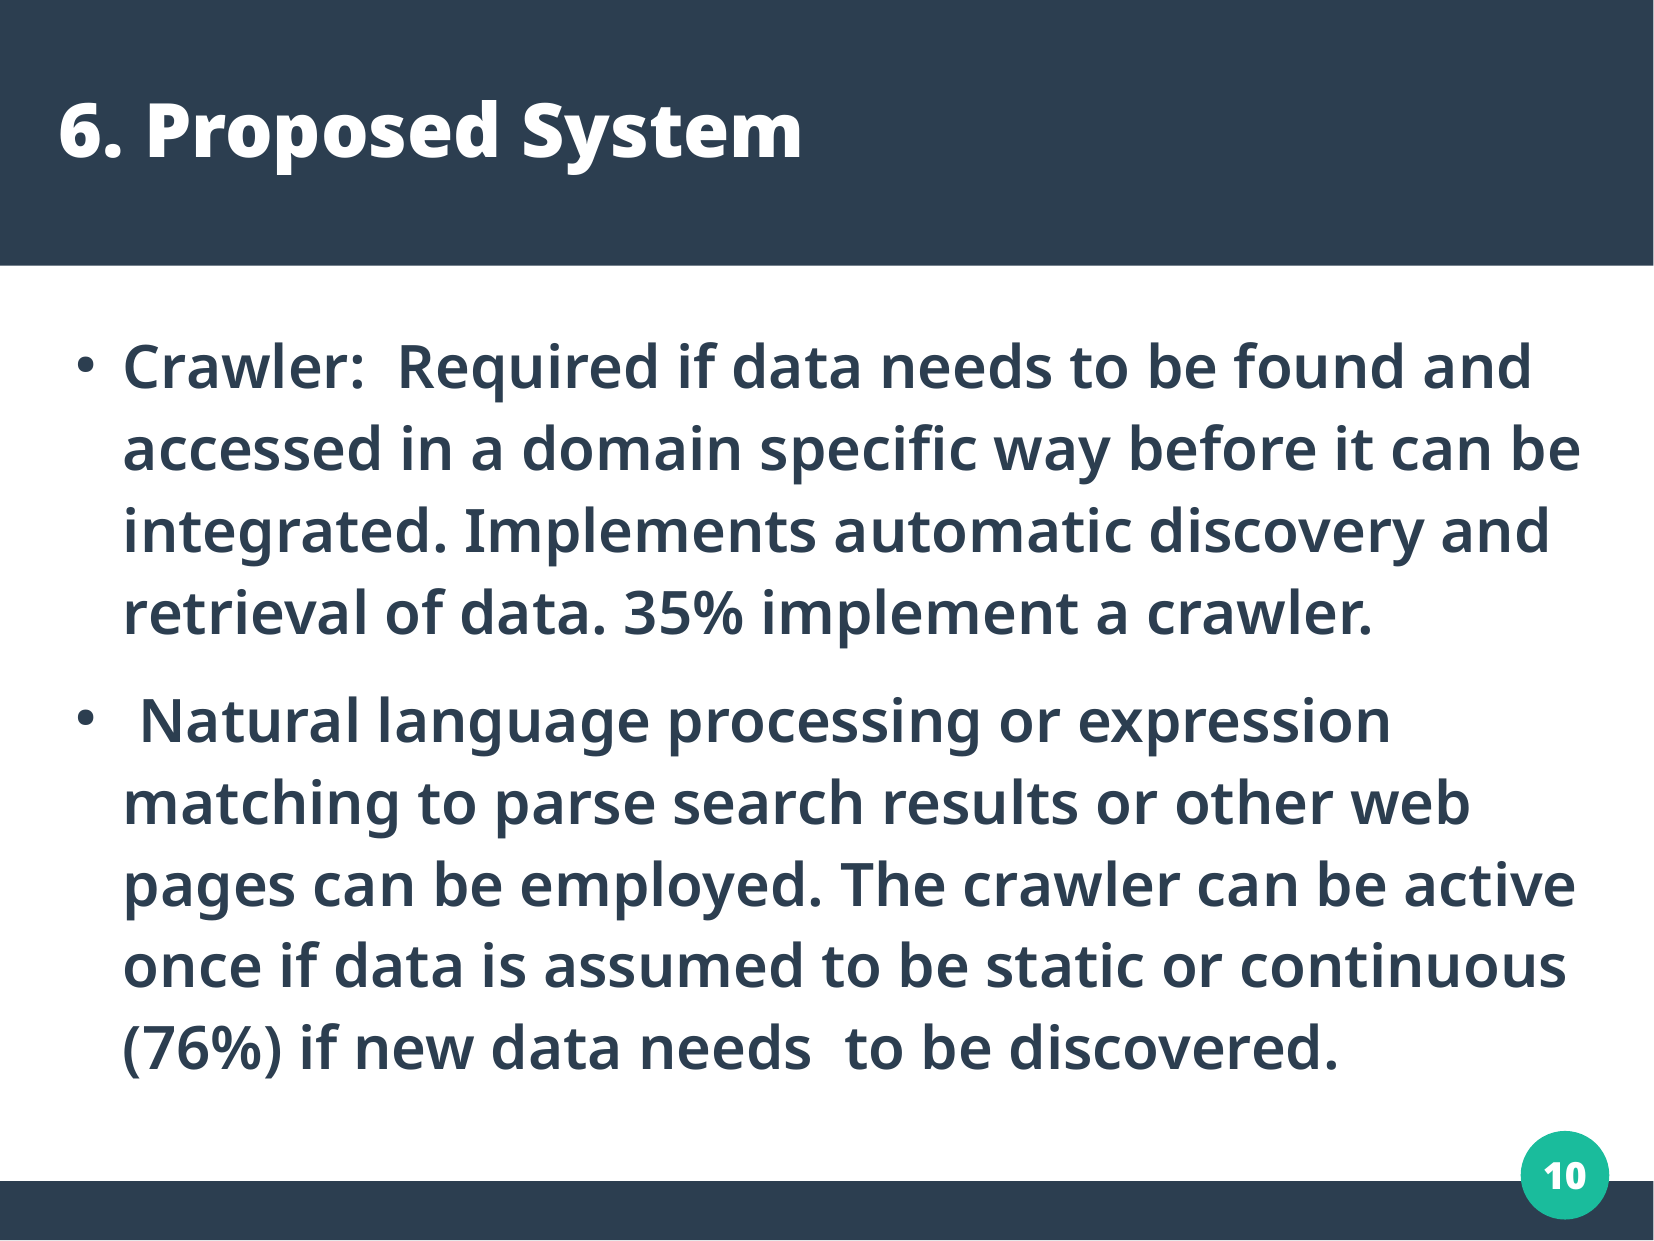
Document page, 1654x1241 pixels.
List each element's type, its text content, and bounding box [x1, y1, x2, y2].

list Crawler: Required if data needs to be found and accessed in a domain specific way before it can be integrated. Implements automatic discovery and retrieval of data. 35% implement a crawler. Natural language processing or expression matching to parse search results or other web pages can be employed. The crawler can be active once if data is assumed to be static or continuous (76%) if new data needs to be discovered. [59, 324, 1595, 1152]
title 6. Proposed System [59, 49, 1595, 207]
